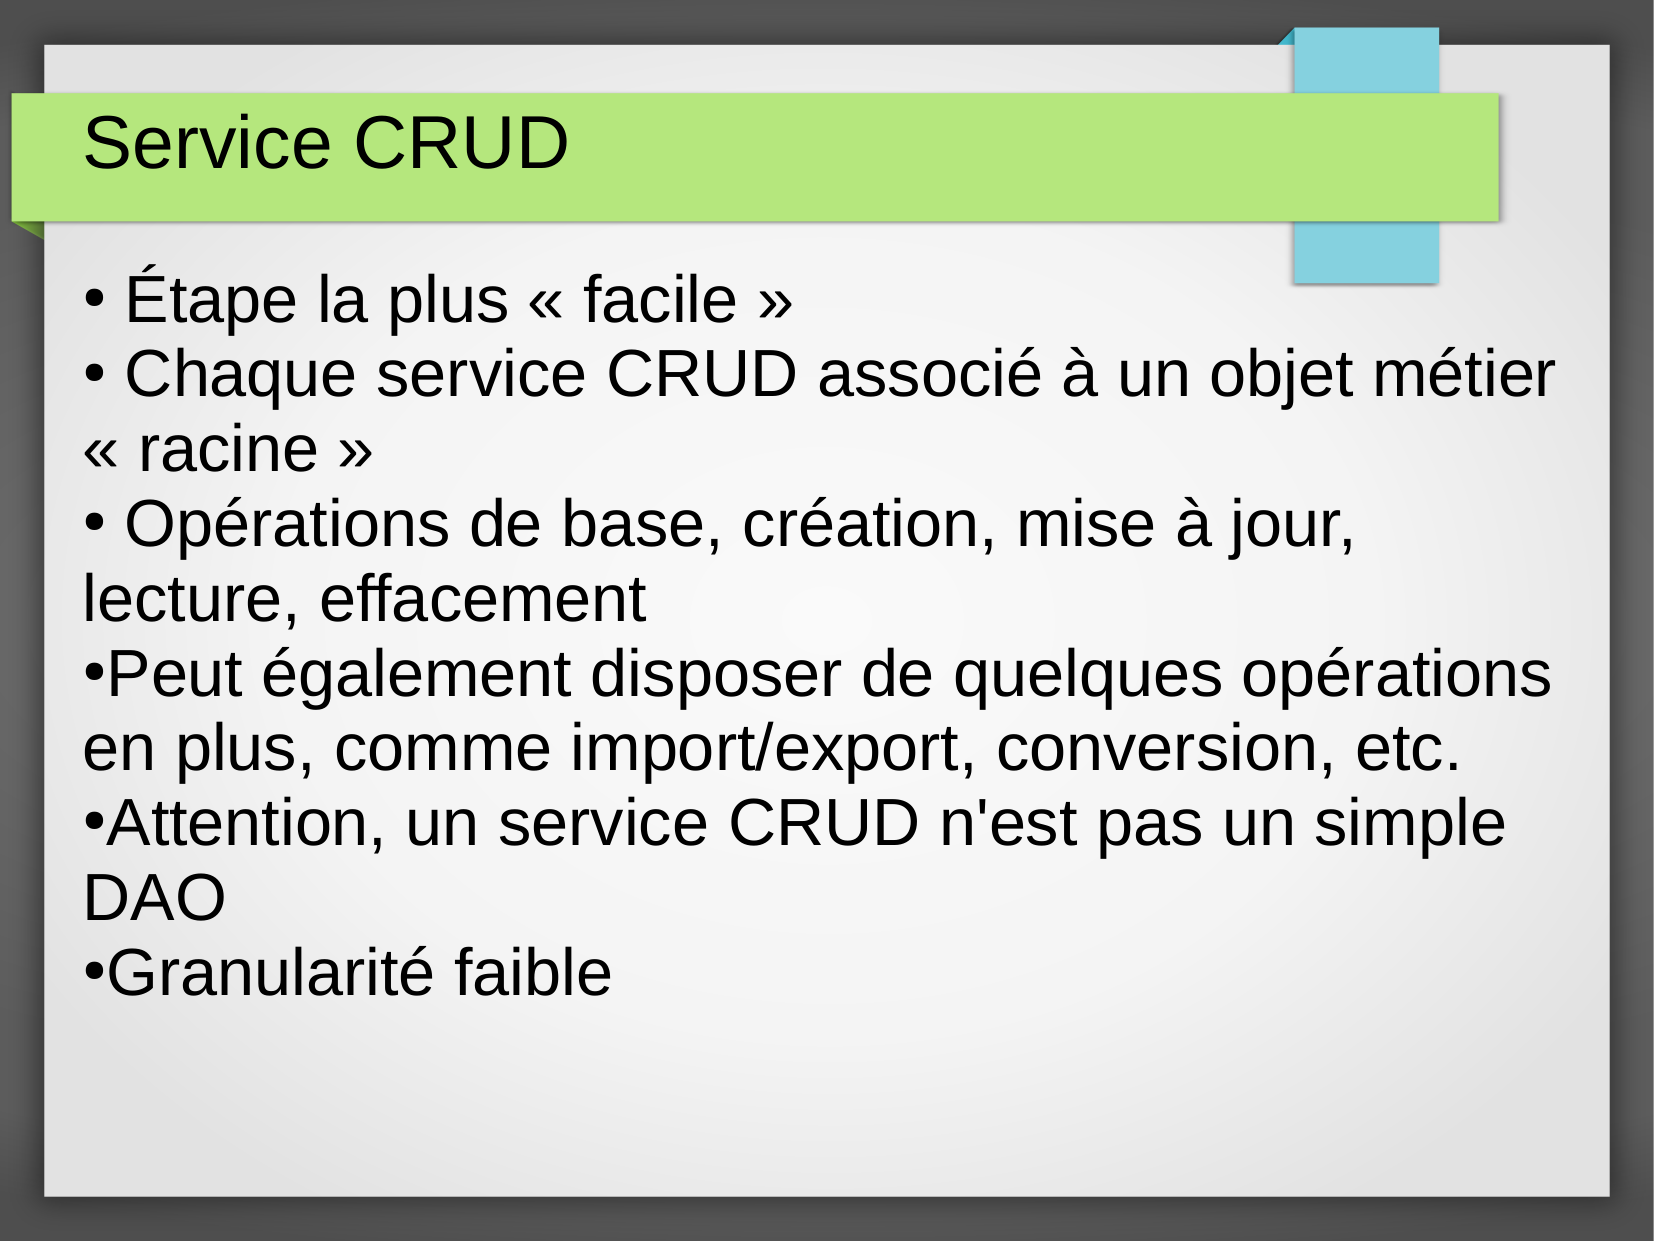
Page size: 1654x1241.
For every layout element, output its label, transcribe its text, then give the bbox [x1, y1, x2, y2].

picture [0, 0, 1654, 1241]
subtitle Étape la plus « facile » Chaque service CRUD associé à un objet métier « racine » Opérations de base, création, mise à jour, lecture, effacement Peut également disposer de quelques opérations en plus, comme import/export, conversion, etc. Attention, un service CRUD n'est pas un simple DAO Granularité faible [82, 49, 1571, 1010]
